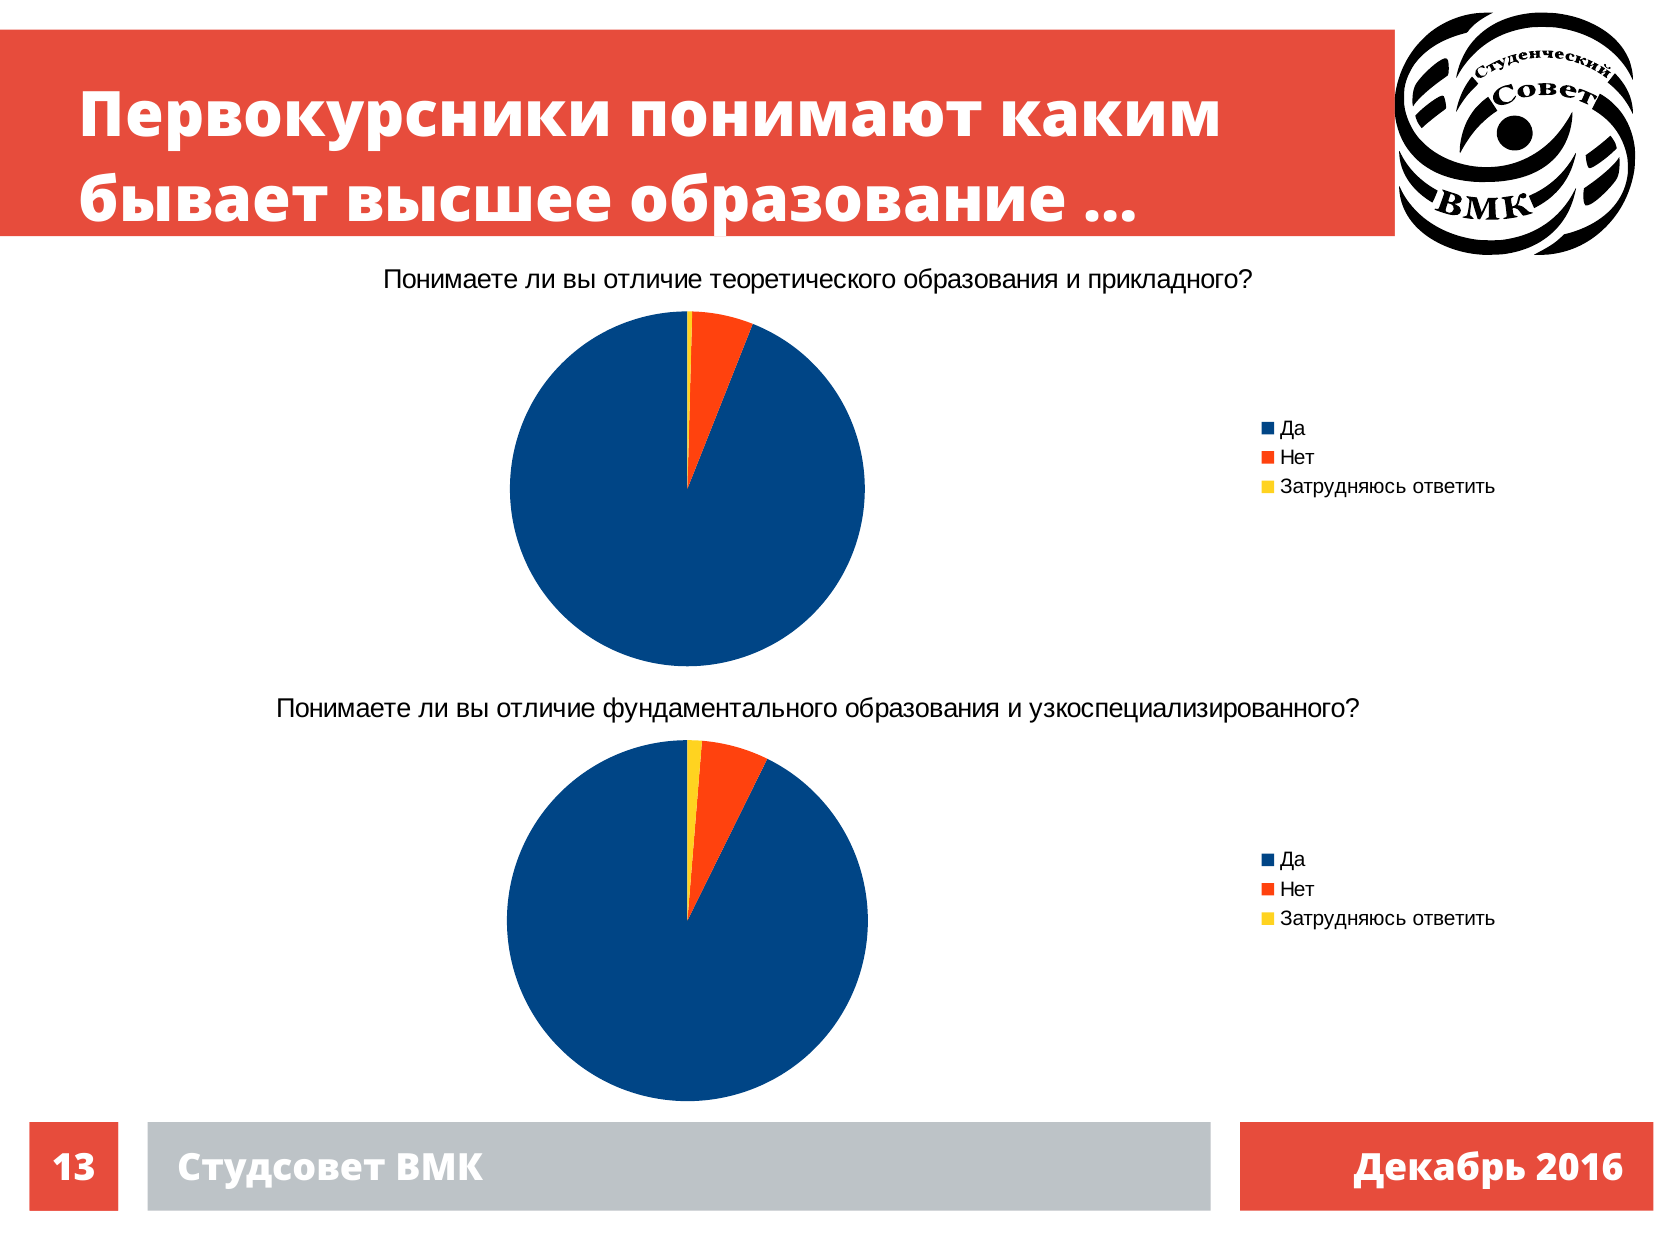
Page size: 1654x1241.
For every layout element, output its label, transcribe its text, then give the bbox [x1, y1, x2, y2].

picture [1394, 12, 1636, 255]
title Первокурсники понимают каким бывает высшее образование … [78, 17, 1261, 241]
chart [120, 240, 1516, 1111]
